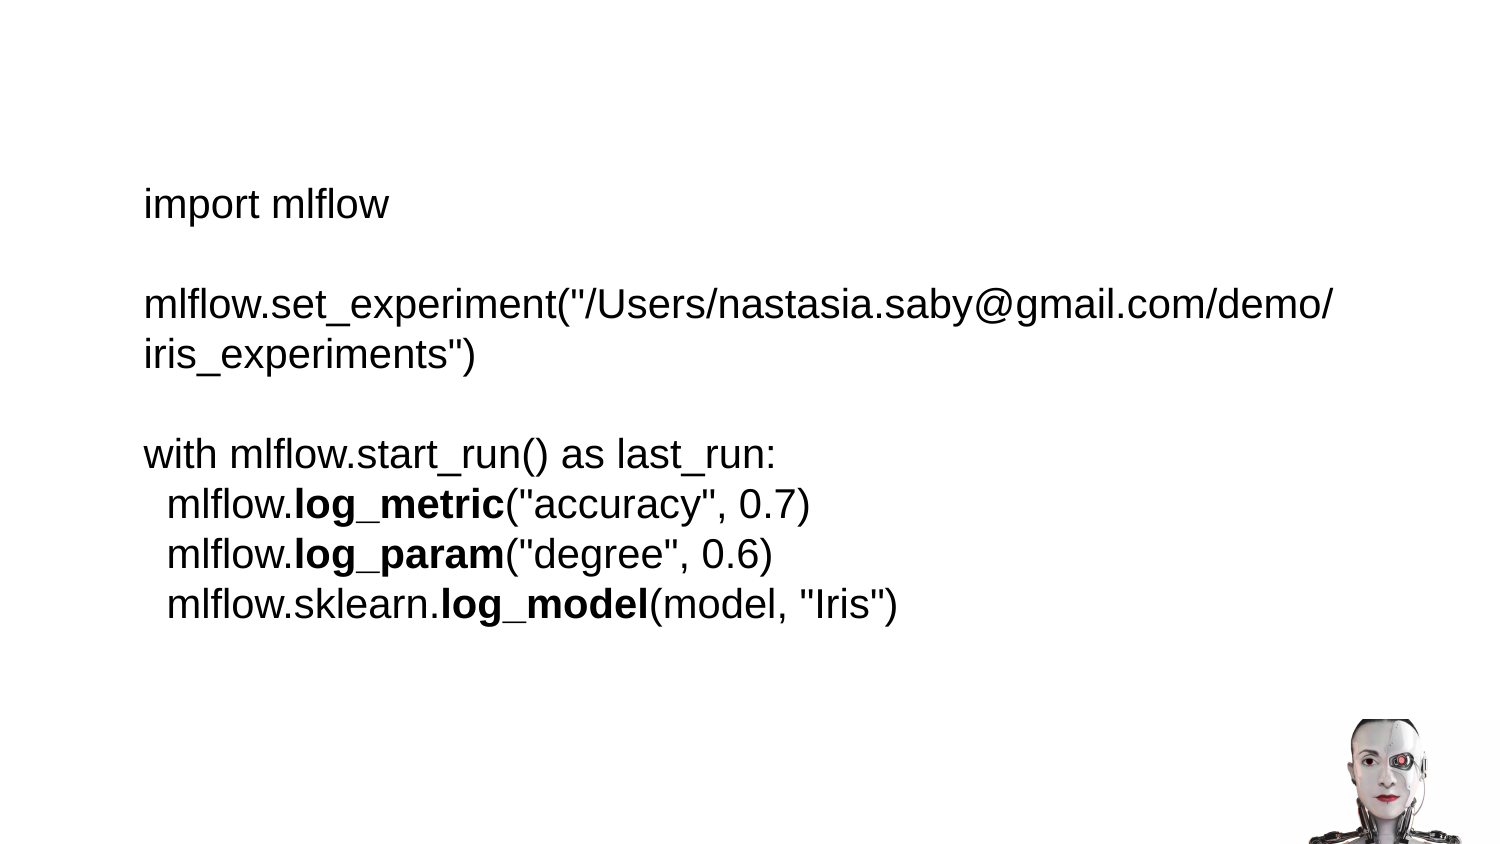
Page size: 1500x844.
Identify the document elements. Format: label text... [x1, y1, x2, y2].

text_box import mlflow mlflow.set_experiment("/Users/nastasia.saby@gmail.com/demo/iris_experiments") with mlflow.start_run() as last_run: mlflow.log_metric("accuracy", 0.7) mlflow.log_param("degree", 0.6) mlflow.sklearn.log_model(model, "Iris") [128, 161, 1409, 678]
picture [1279, 719, 1500, 844]
